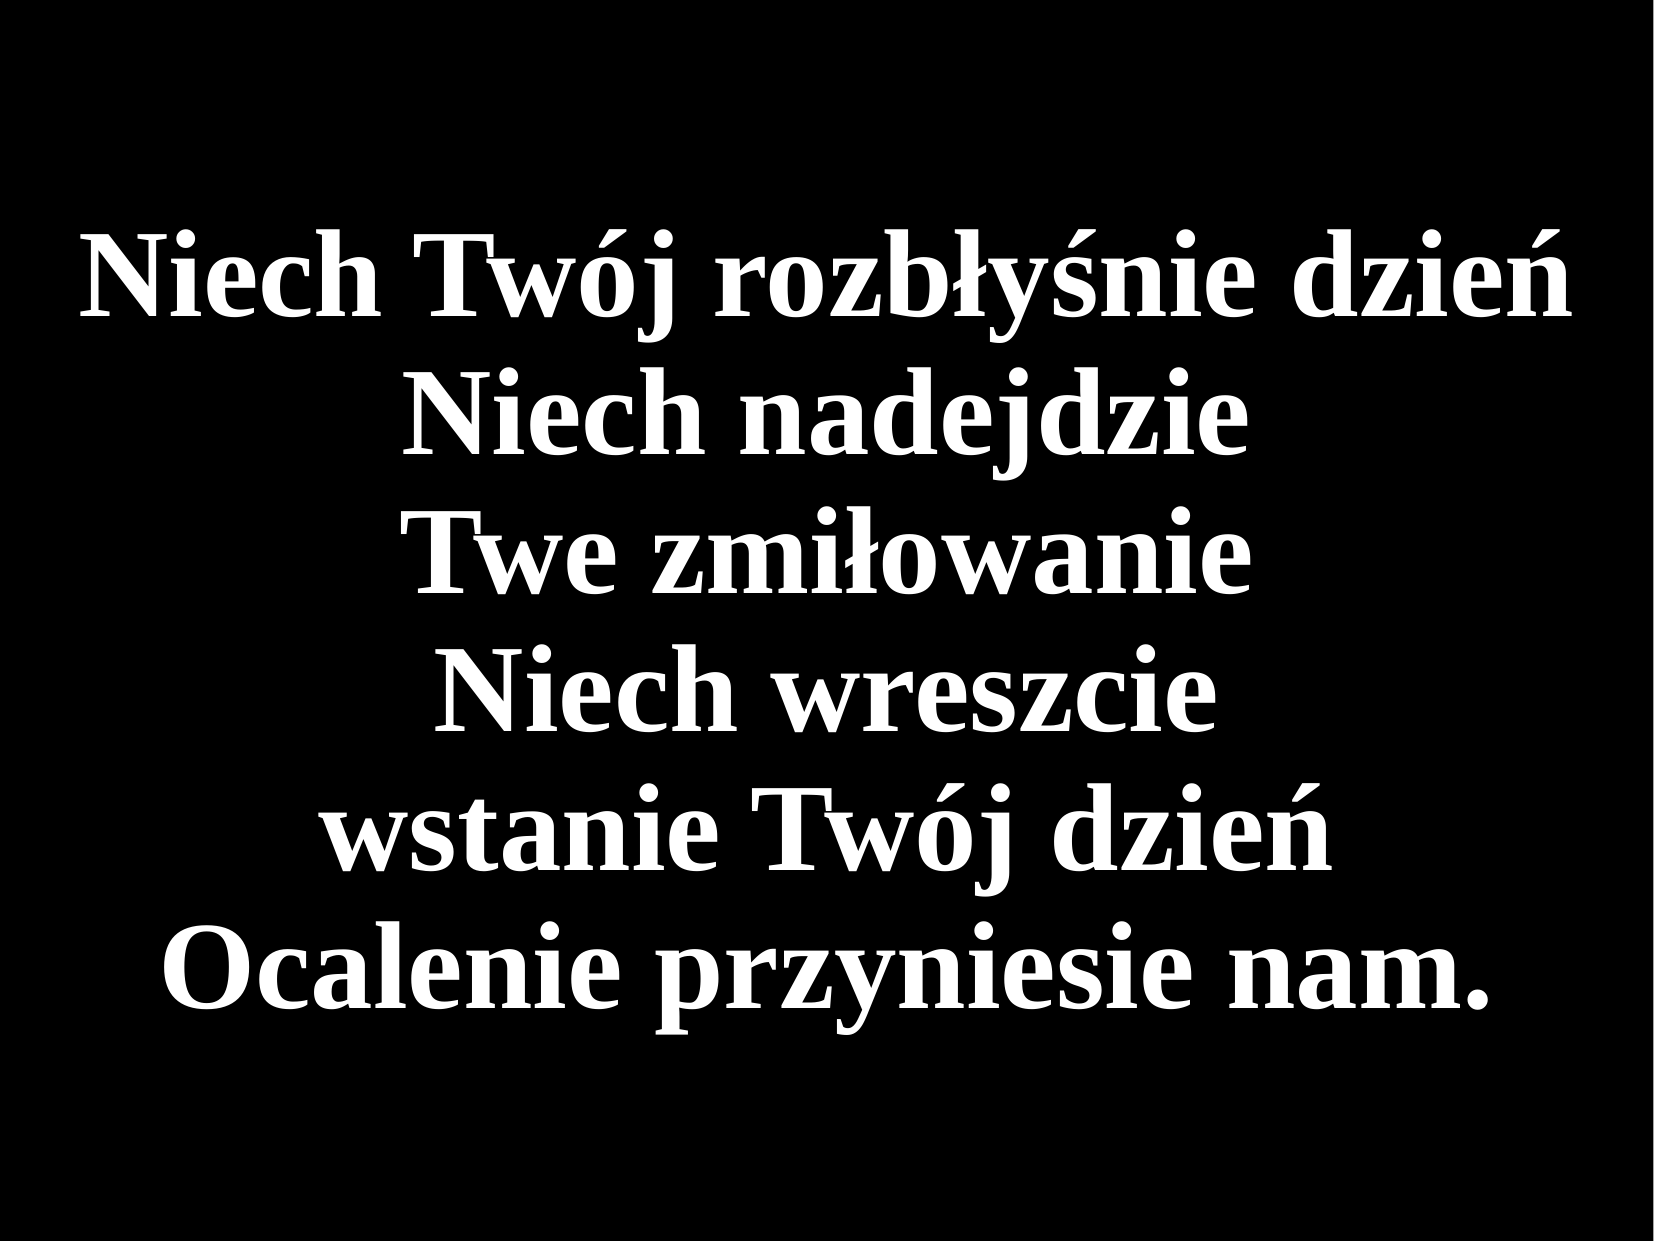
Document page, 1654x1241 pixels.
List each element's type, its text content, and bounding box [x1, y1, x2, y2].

title Niech Twój rozbłyśnie dzień Niech nadejdzie Twe zmiłowanie Niech wreszcie wstanie Twój dzień Ocalenie przyniesie nam. [0, 0, 1654, 1241]
